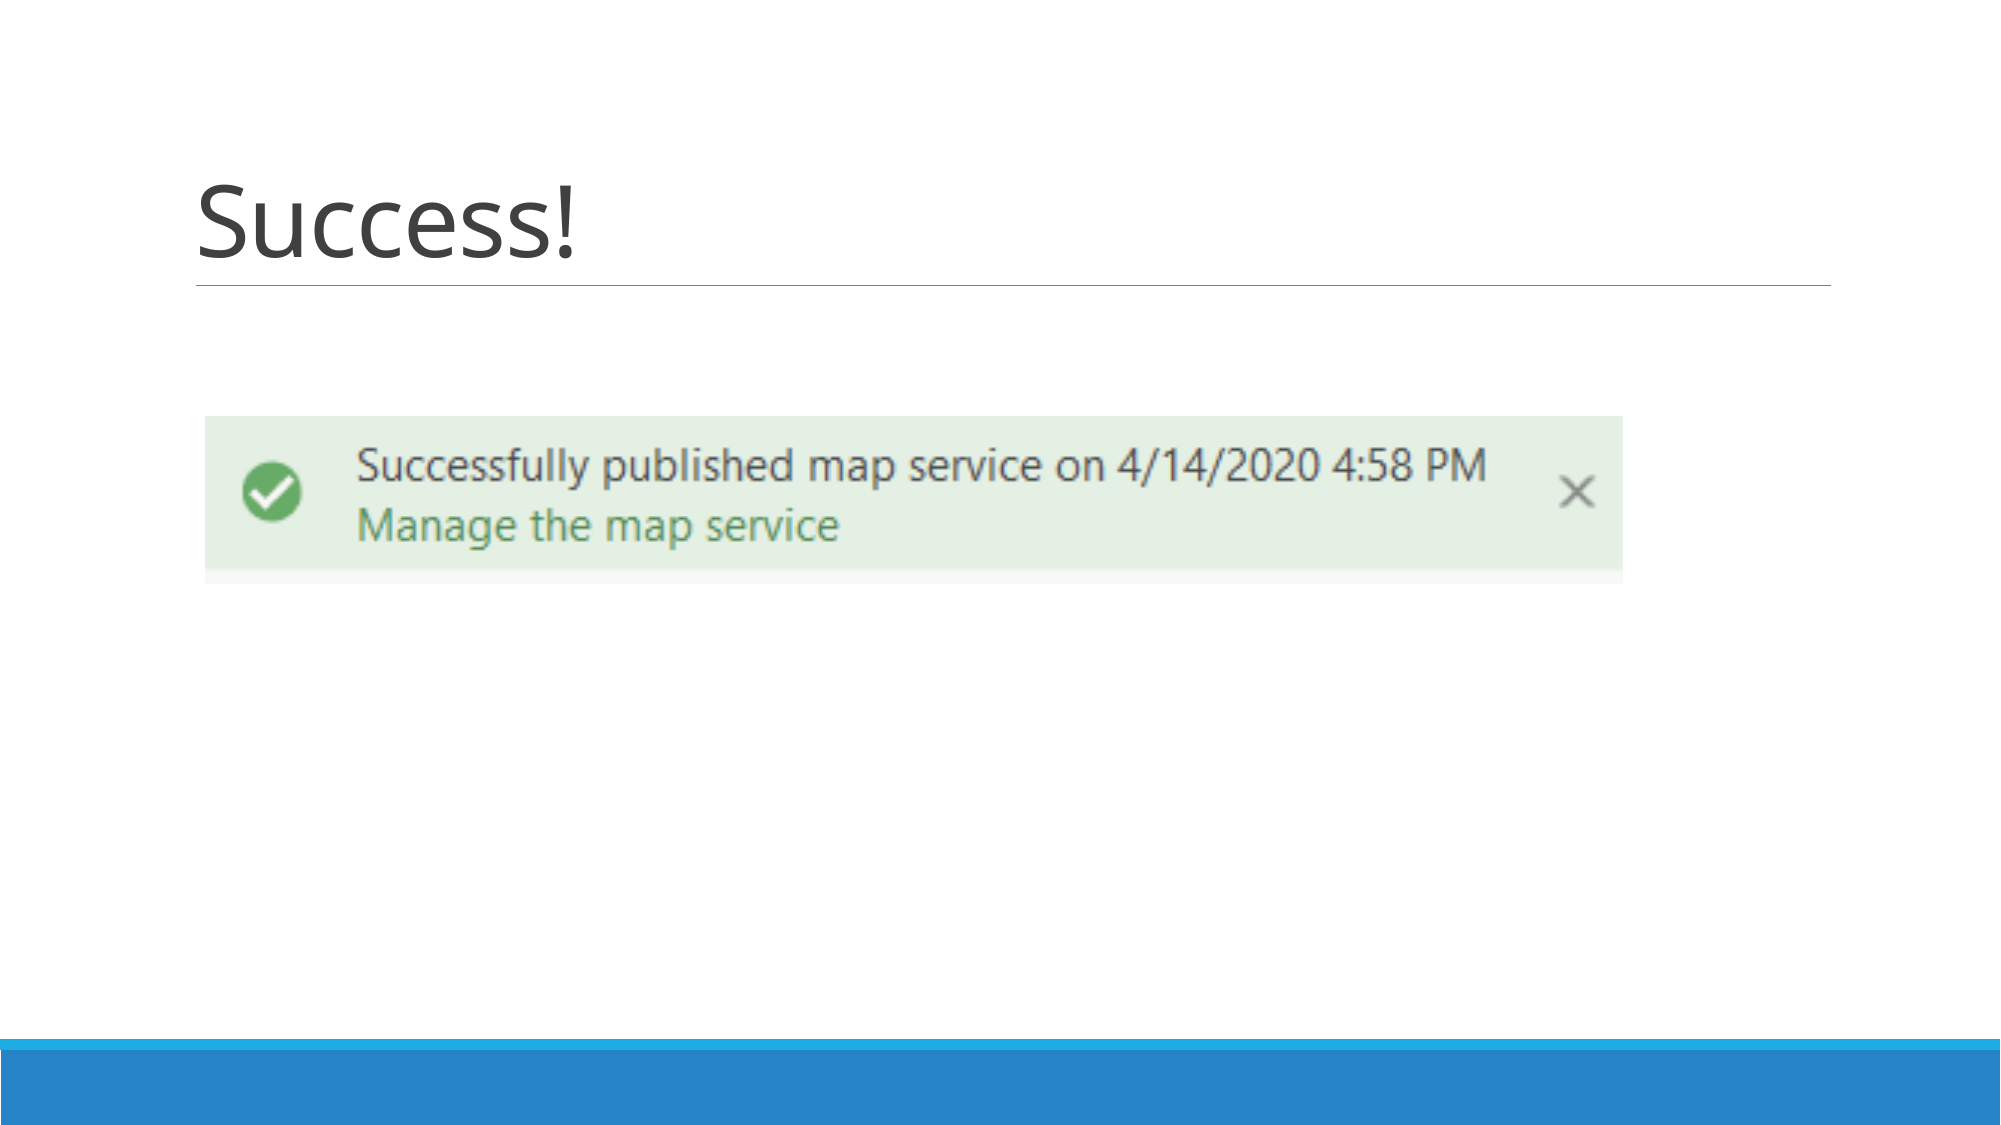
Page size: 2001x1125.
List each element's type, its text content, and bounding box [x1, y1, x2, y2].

picture [205, 416, 1623, 584]
title Success! [180, 47, 1831, 286]
